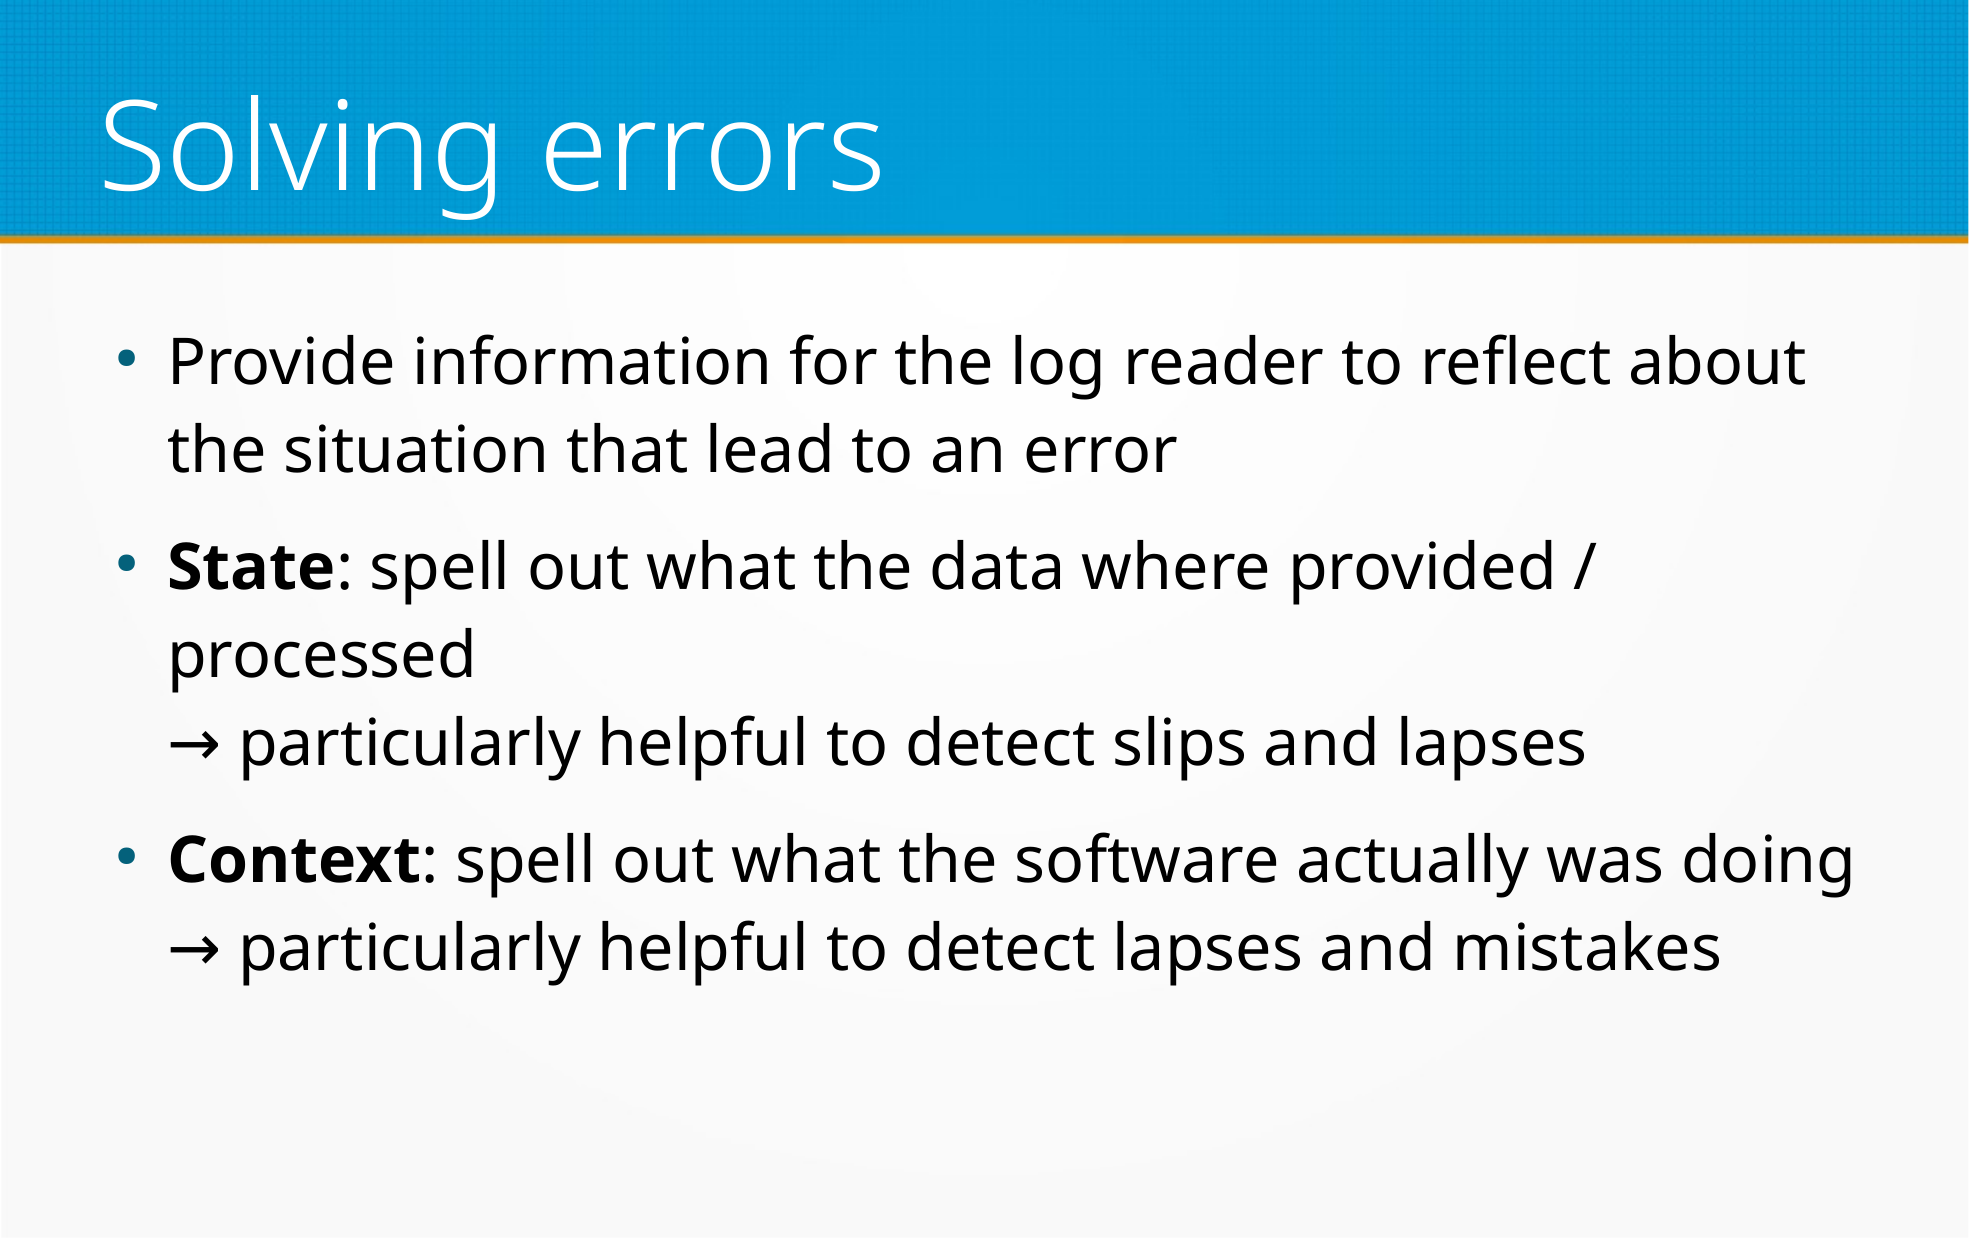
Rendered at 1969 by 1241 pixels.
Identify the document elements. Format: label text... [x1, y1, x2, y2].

title Solving errors [98, 19, 1870, 227]
picture [0, 233, 1969, 1241]
list Provide information for the log reader to reflect about the situation that lead to an error State: spell out what the data where provided / processed → particularly helpful to detect slips and lapses Context: spell out what the software actually was doing → particularly helpful to detect lapses and mistakes [98, 315, 1861, 1081]
